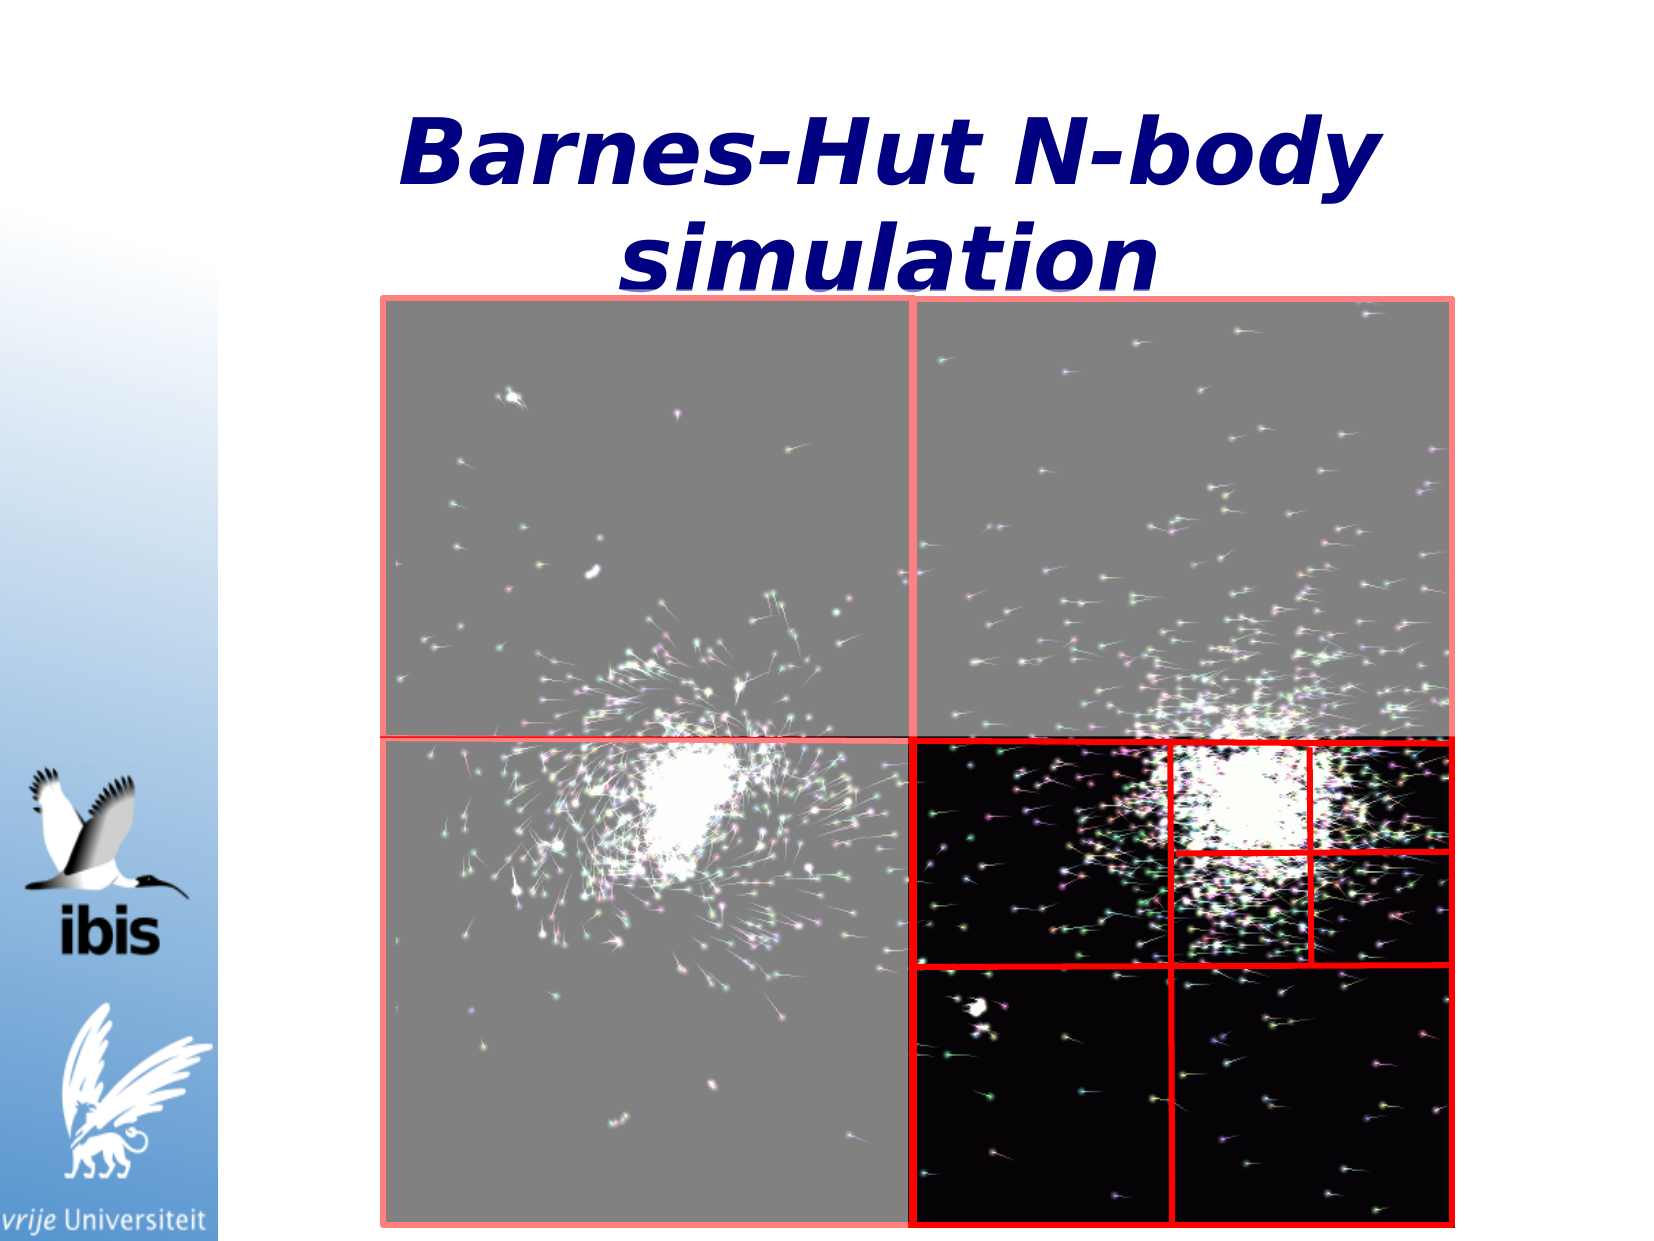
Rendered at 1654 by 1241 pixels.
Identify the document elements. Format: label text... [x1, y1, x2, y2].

picture [917, 744, 1168, 963]
title Barnes-Hut N-body simulation [248, 99, 1534, 314]
picture [0, 0, 218, 1241]
picture [1175, 969, 1449, 1222]
text_box [371, 289, 1473, 1235]
picture [917, 970, 1169, 1222]
picture [1174, 746, 1449, 963]
picture [1314, 855, 1449, 962]
